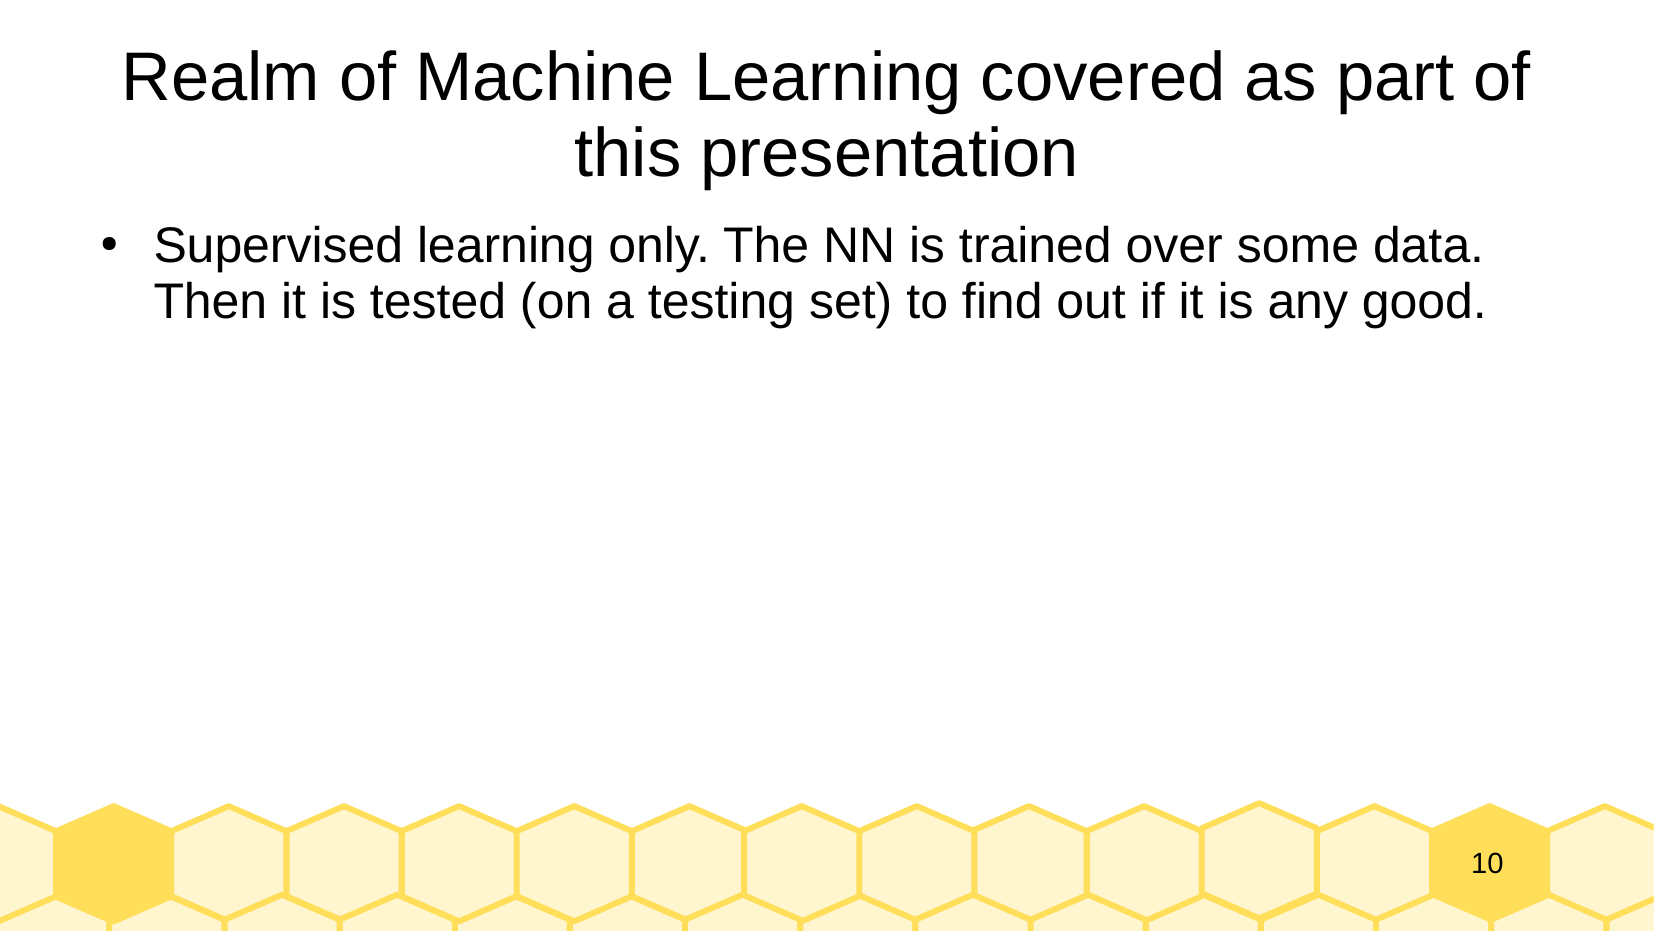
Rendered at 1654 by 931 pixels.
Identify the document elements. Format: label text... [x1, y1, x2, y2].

list Supervised learning only. The NN is trained over some data. Then it is tested (on a testing set) to find out if it is any good. [82, 217, 1571, 758]
title Realm of Machine Learning covered as part of this presentation [82, 37, 1571, 193]
